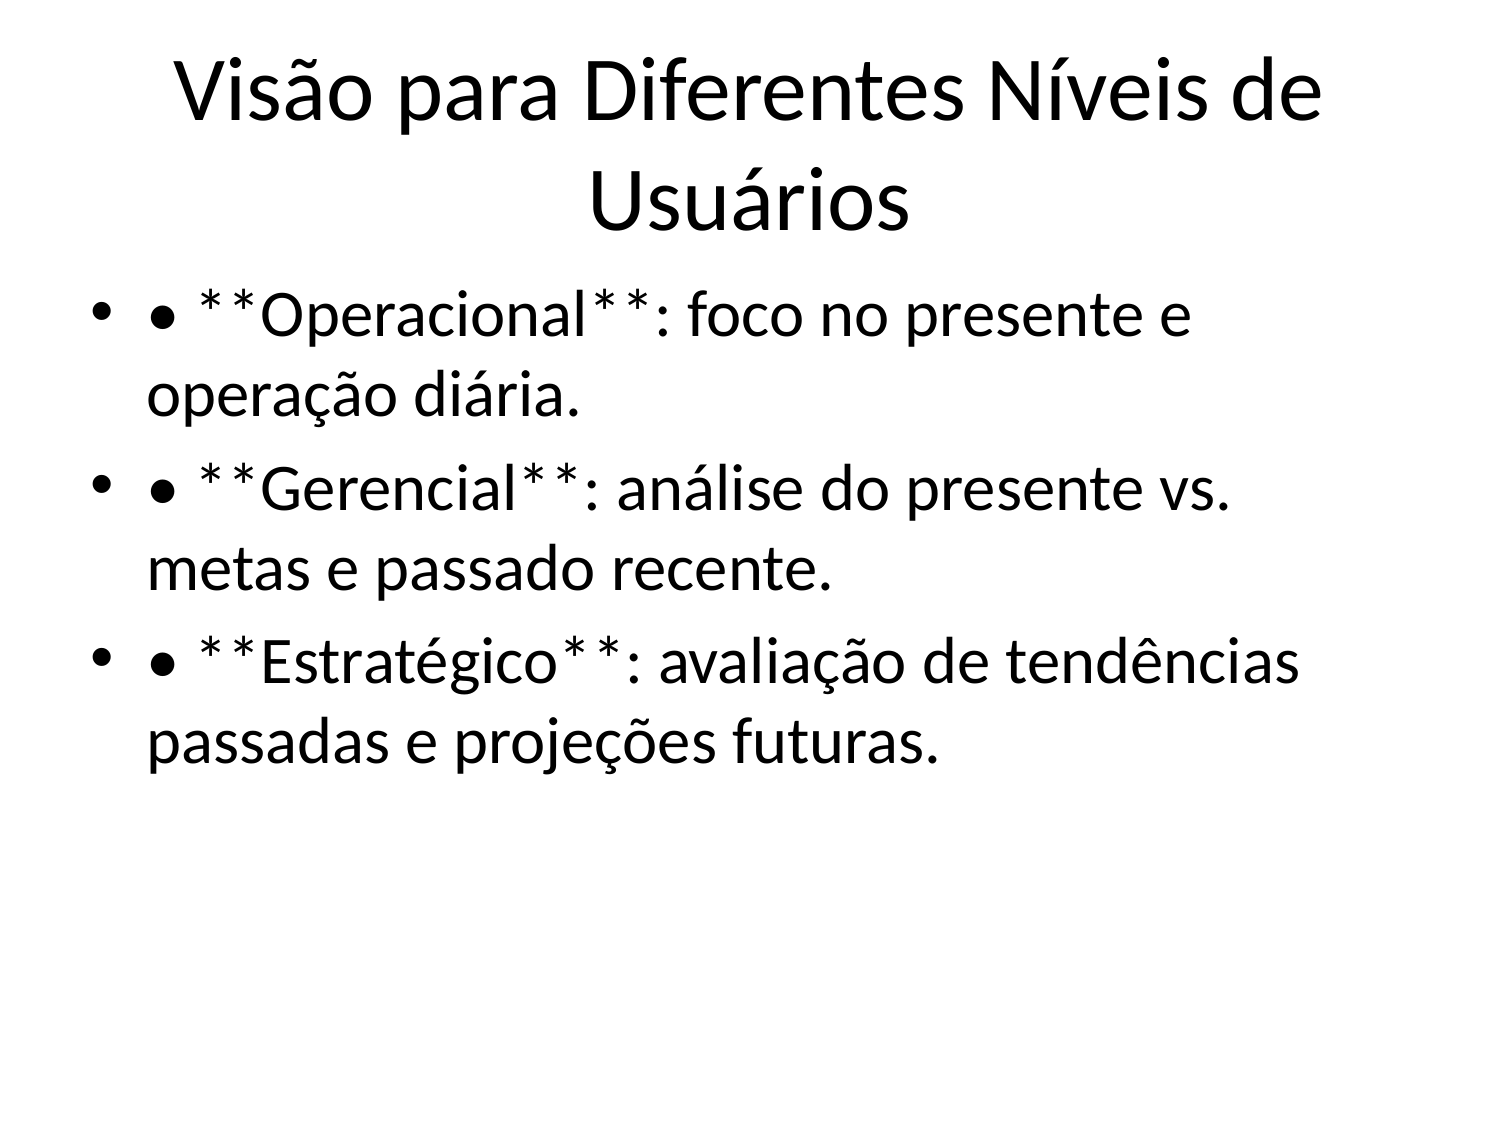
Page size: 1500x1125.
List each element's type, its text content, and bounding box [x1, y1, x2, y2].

title Visão para Diferentes Níveis de Usuários [75, 45, 1425, 233]
list • **Operacional**: foco no presente e operação diária. • **Gerencial**: análise do presente vs. metas e passado recente. • **Estratégico**: avaliação de tendências passadas e projeções futuras. [75, 262, 1425, 1005]
